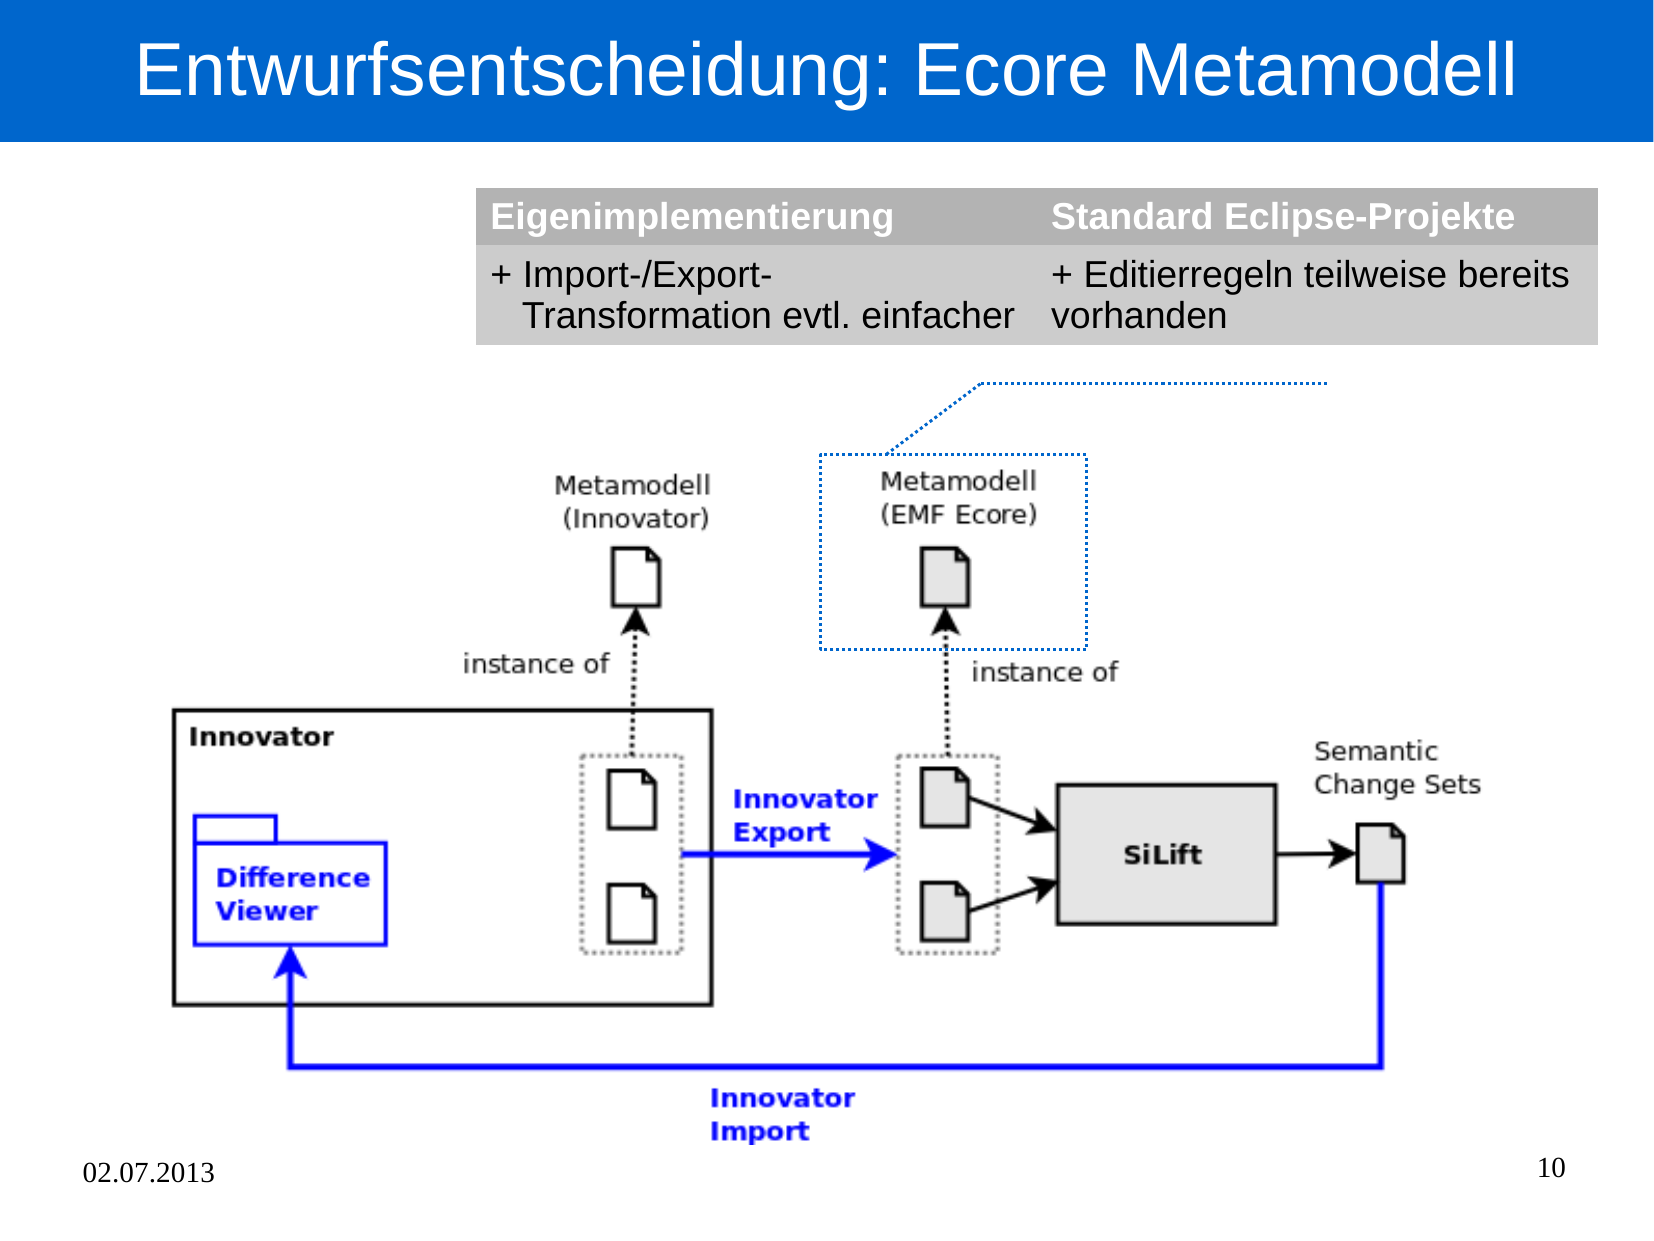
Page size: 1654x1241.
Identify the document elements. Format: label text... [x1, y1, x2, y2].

title Entwurfsentscheidung: Ecore Metamodell [0, 0, 1654, 142]
table_cell + Editierregeln teilweise bereits vorhanden [1036, 245, 1598, 345]
table_cell + Import-/Export- Transformation evtl. einfacher [476, 245, 1036, 345]
table_header Standard Eclipse-Projekte [1036, 188, 1598, 245]
table_header Eigenimplementierung [476, 188, 1036, 245]
picture [160, 466, 1489, 1146]
